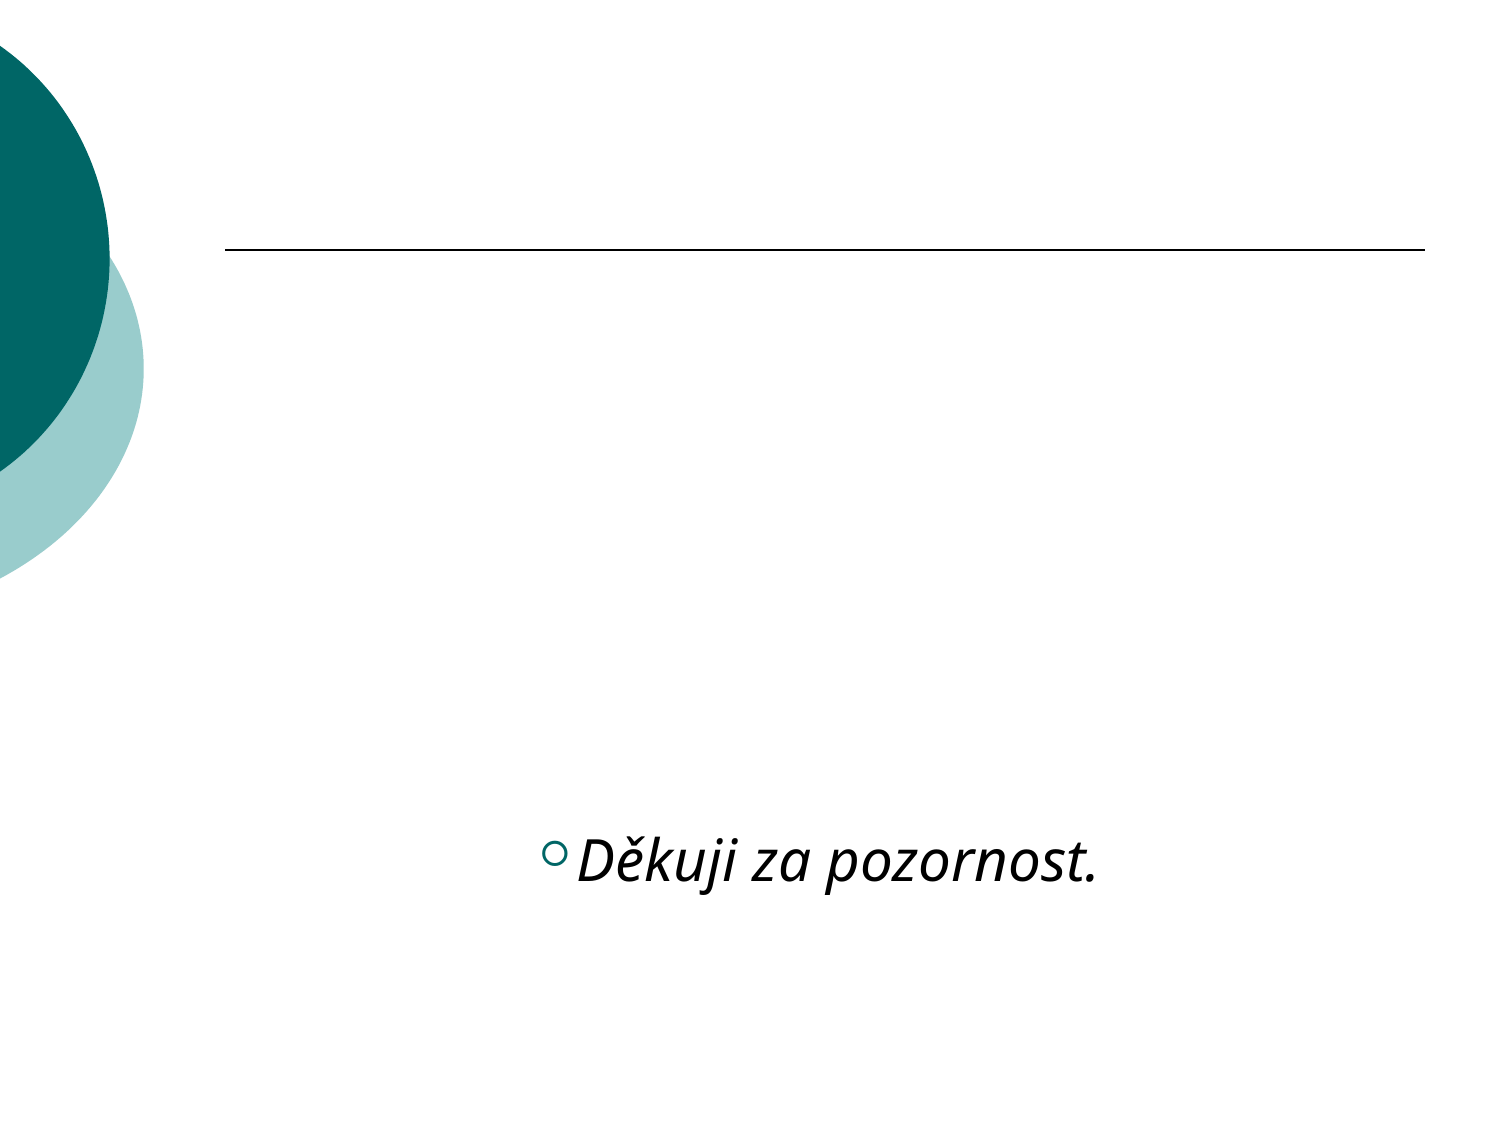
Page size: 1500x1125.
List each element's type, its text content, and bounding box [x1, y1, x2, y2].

list Děkuji za pozornost. [224, 299, 1425, 975]
